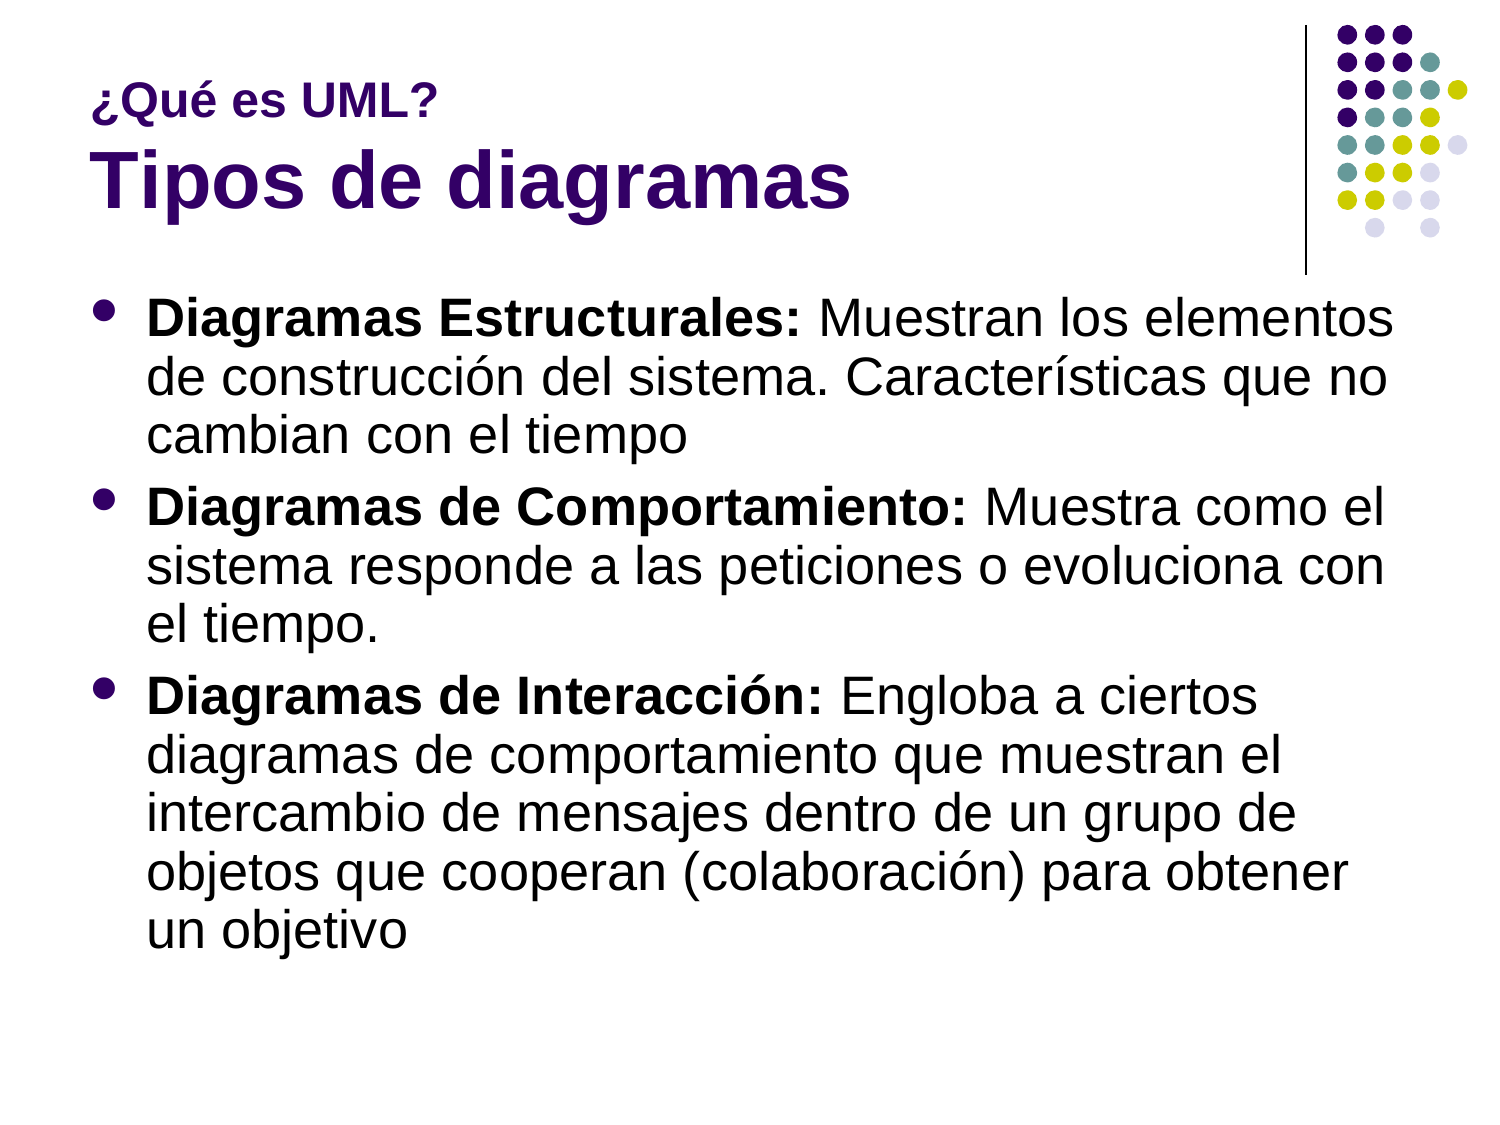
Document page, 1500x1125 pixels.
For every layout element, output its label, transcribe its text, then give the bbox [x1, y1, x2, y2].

list Diagramas Estructurales: Muestran los elementos de construcción del sistema. Características que no cambian con el tiempo Diagramas de Comportamiento: Muestra como el sistema responde a las peticiones o evoluciona con el tiempo. Diagramas de Interacción: Engloba a ciertos diagramas de comportamiento que muestran el intercambio de mensajes dentro de un grupo de objetos que cooperan (colaboración) para obtener un objetivo [75, 282, 1426, 1006]
title ¿Qué es UML? Tipos de diagramas [74, 20, 1313, 233]
